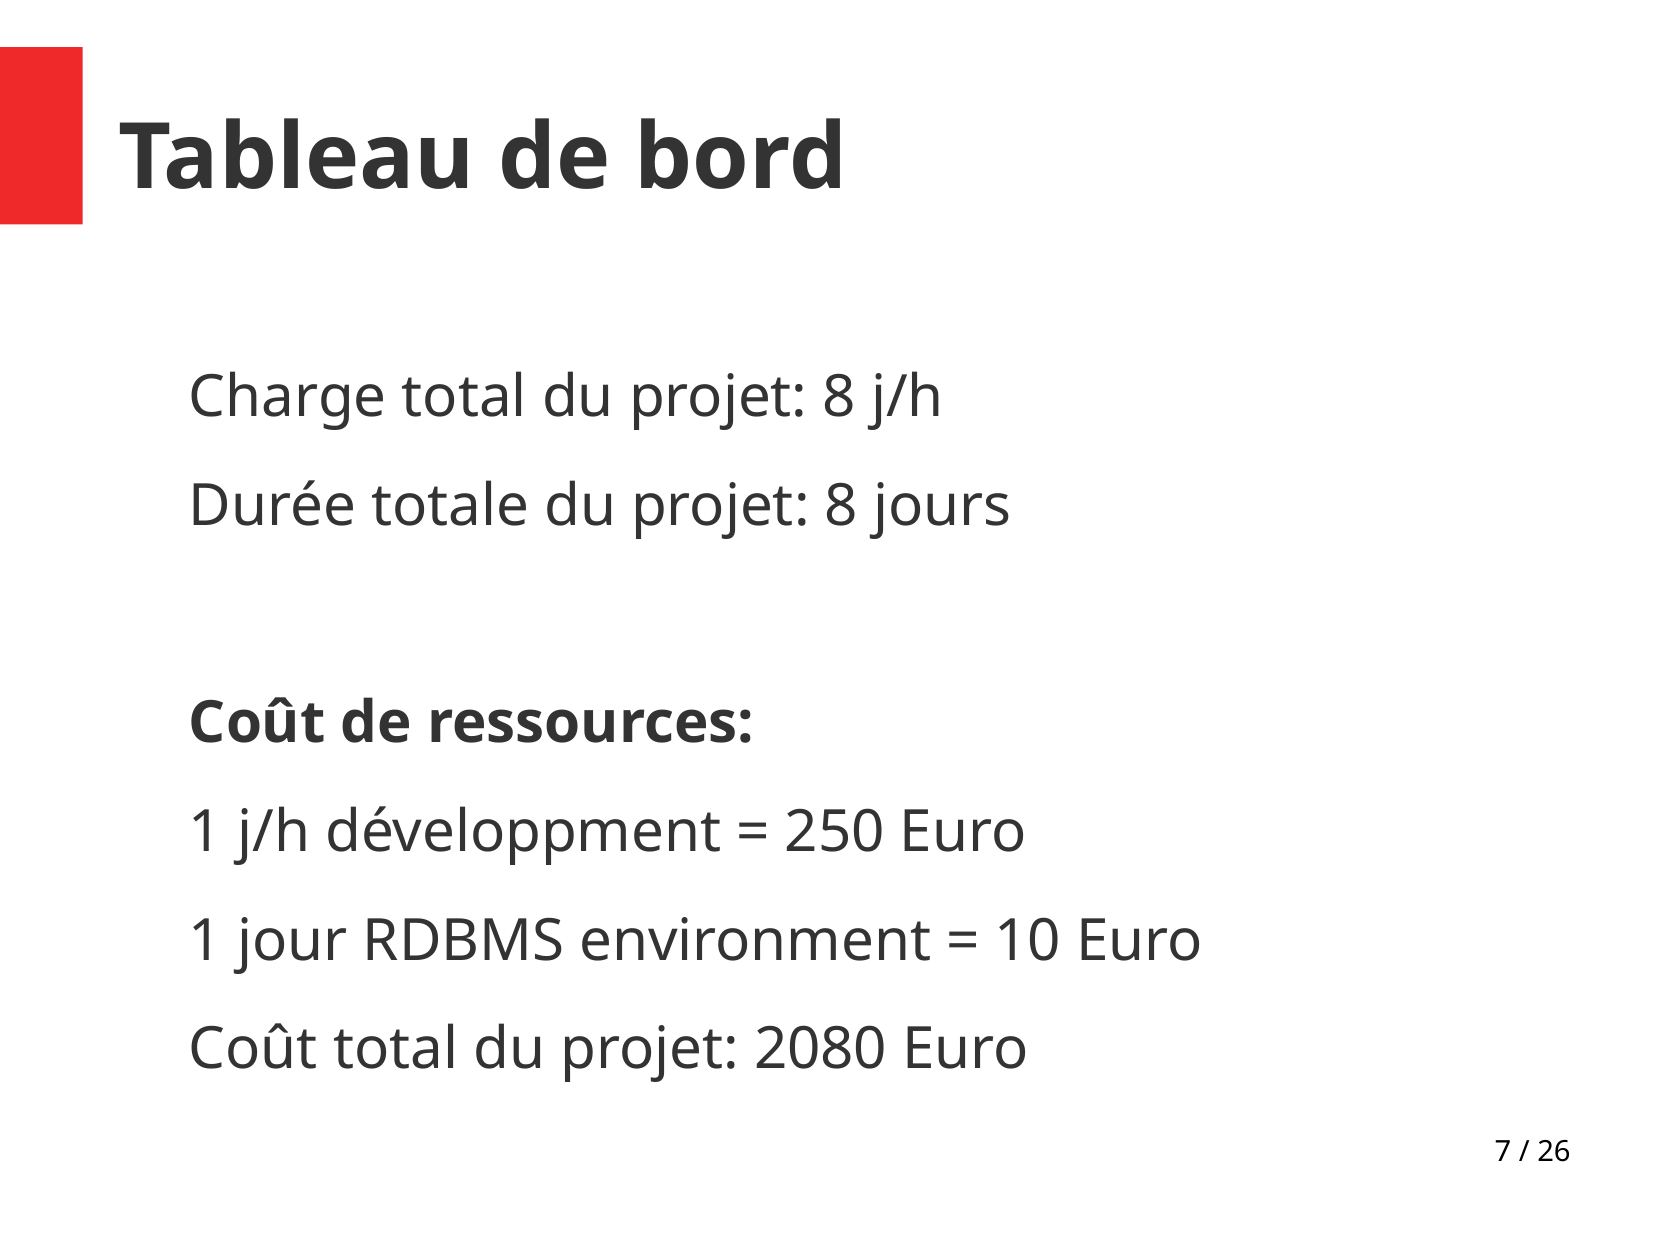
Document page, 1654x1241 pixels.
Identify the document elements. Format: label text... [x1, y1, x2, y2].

list Charge total du projet: 8 j/h Durée totale du projet: 8 jours Coût de ressources: 1 j/h développment = 250 Euro 1 jour RDBMS environment = 10 Euro Coût total du projet: 2080 Euro [118, 354, 1536, 1074]
title Tableau de bord [118, 49, 1571, 257]
